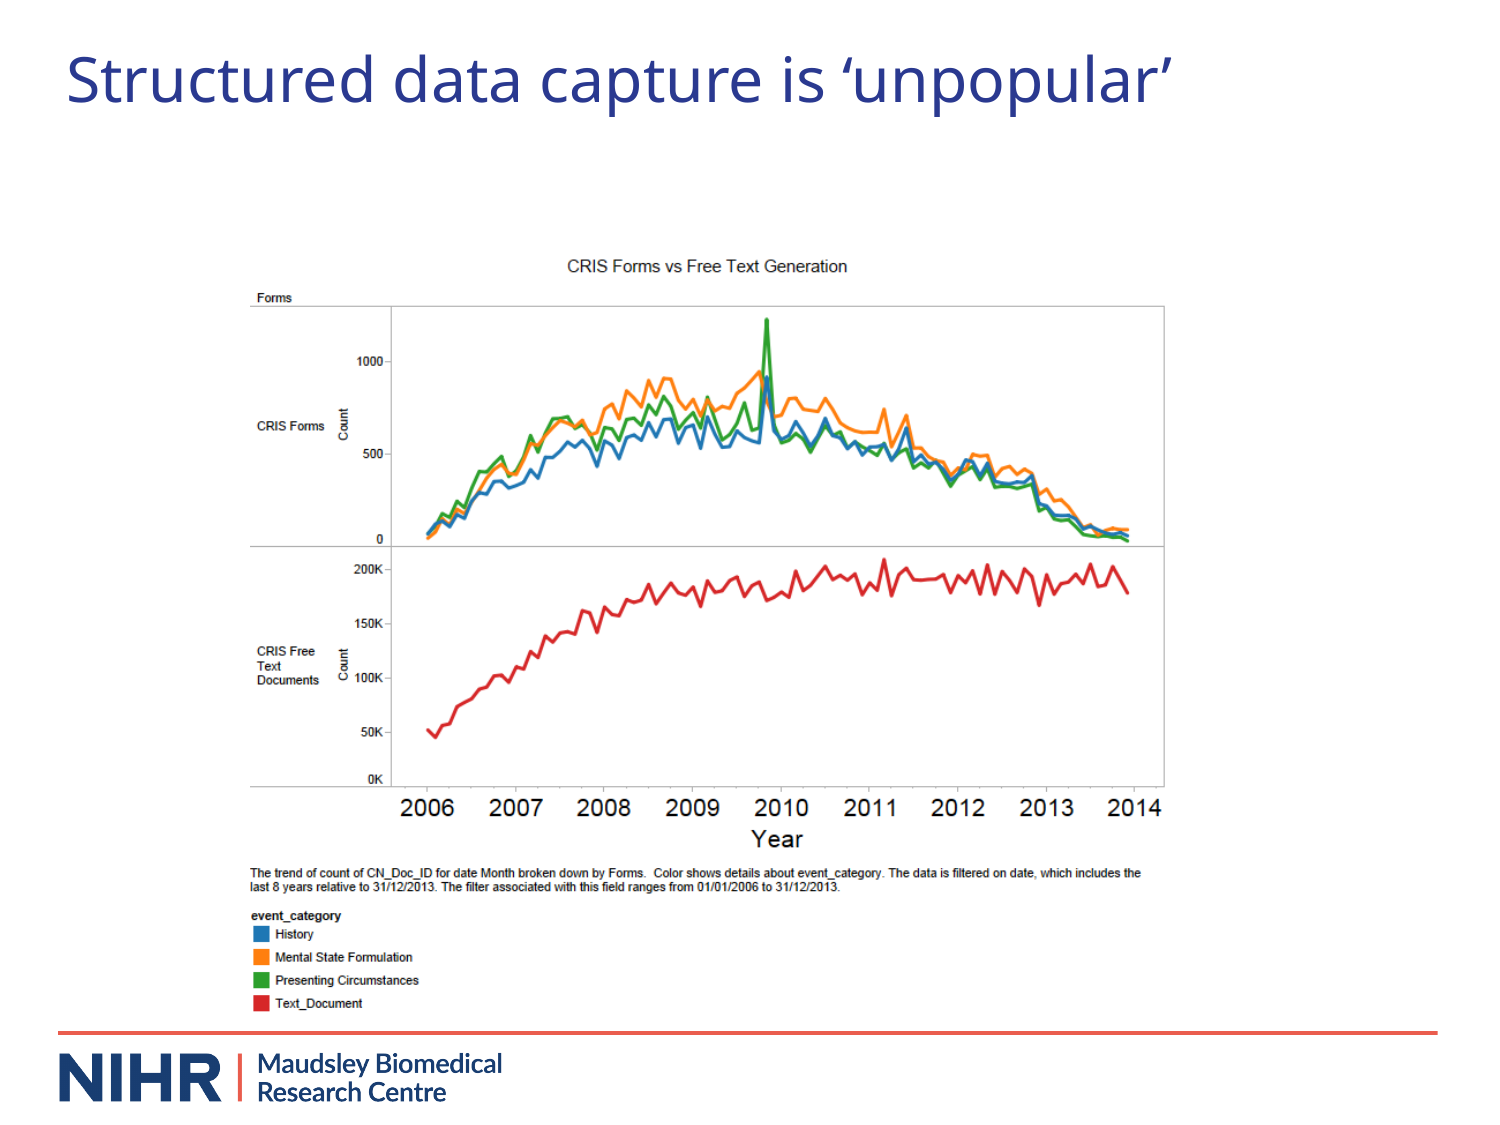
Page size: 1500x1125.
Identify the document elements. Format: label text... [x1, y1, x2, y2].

picture [250, 255, 1166, 1016]
picture [29, 1018, 531, 1125]
title Structured data capture is ‘unpopular’ [51, 24, 1449, 158]
